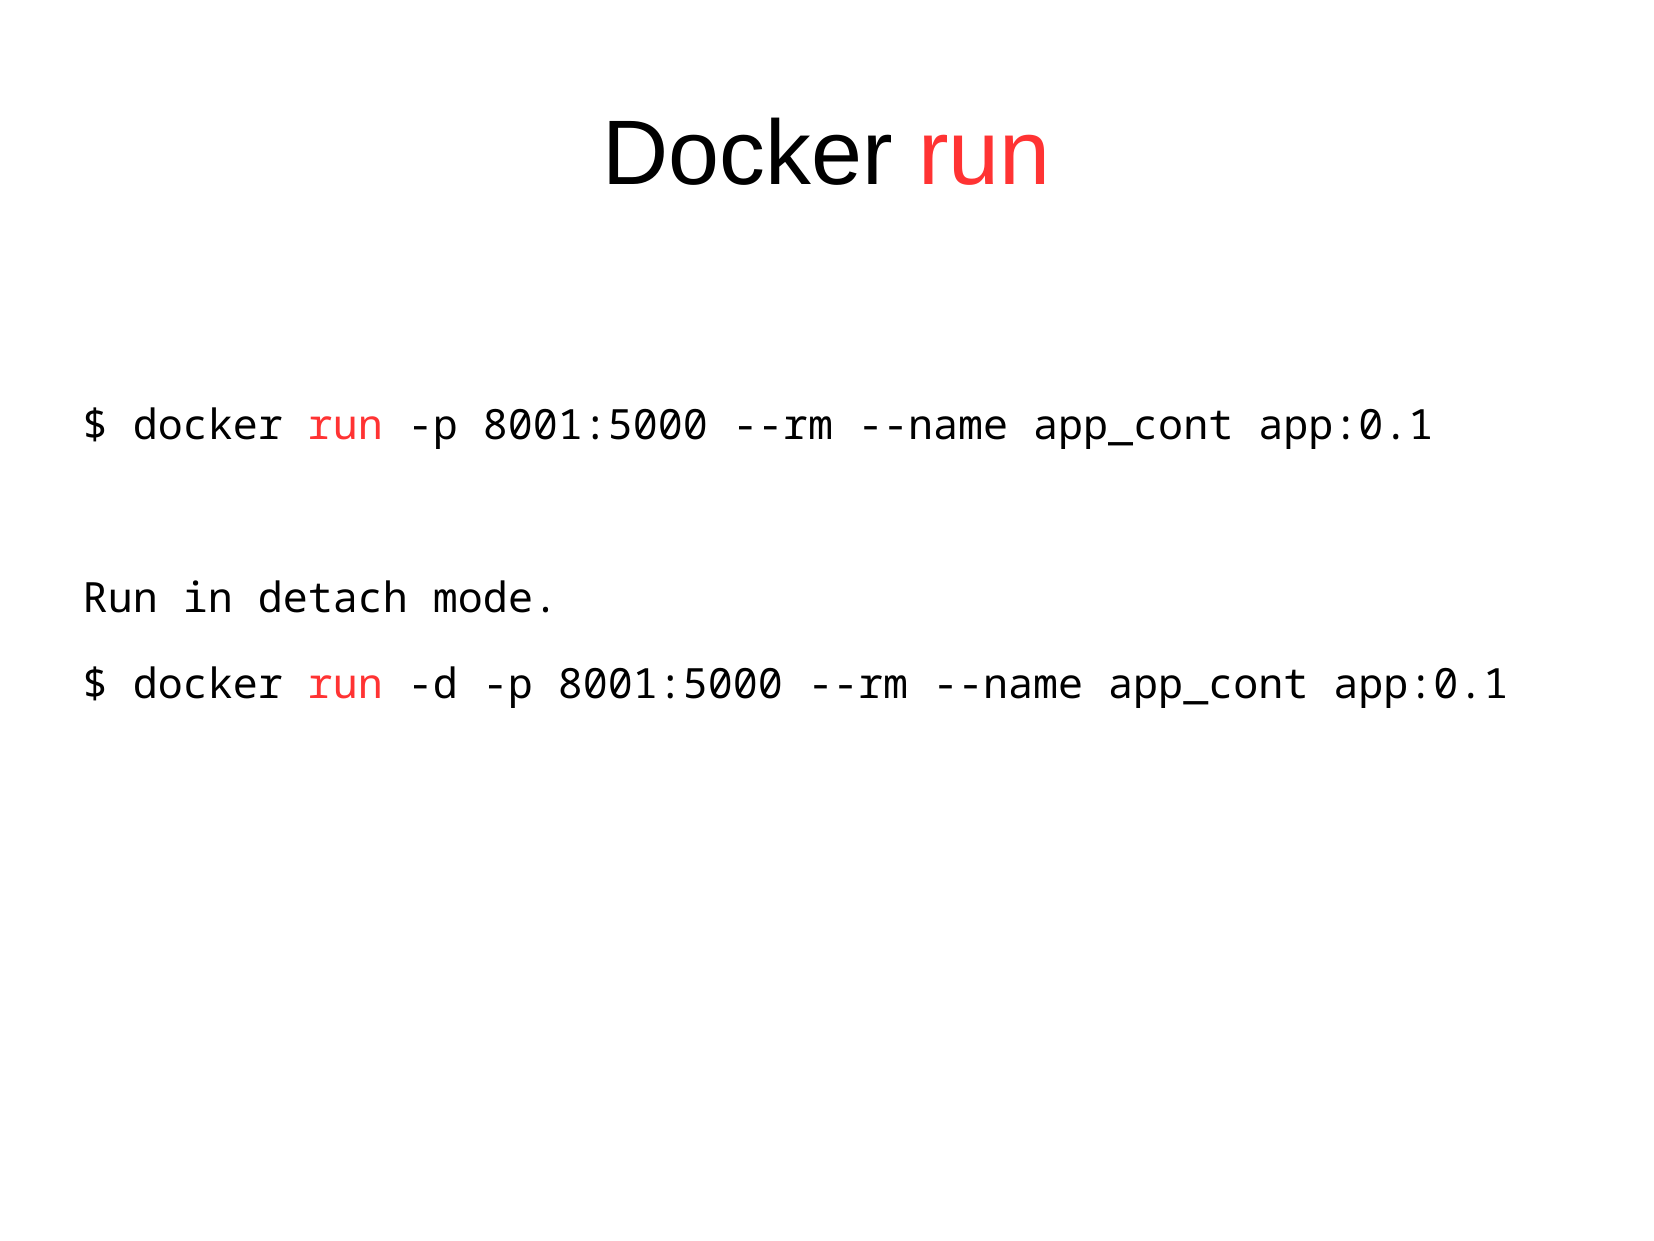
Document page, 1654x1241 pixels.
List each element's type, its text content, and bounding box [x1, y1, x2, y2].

title Docker run [82, 49, 1571, 257]
list $ docker run -p 8001:5000 --rm --name app_cont app:0.1 Run in detach mode. $ docker run -d -p 8001:5000 --rm --name app_cont app:0.1 [82, 290, 1571, 1010]
